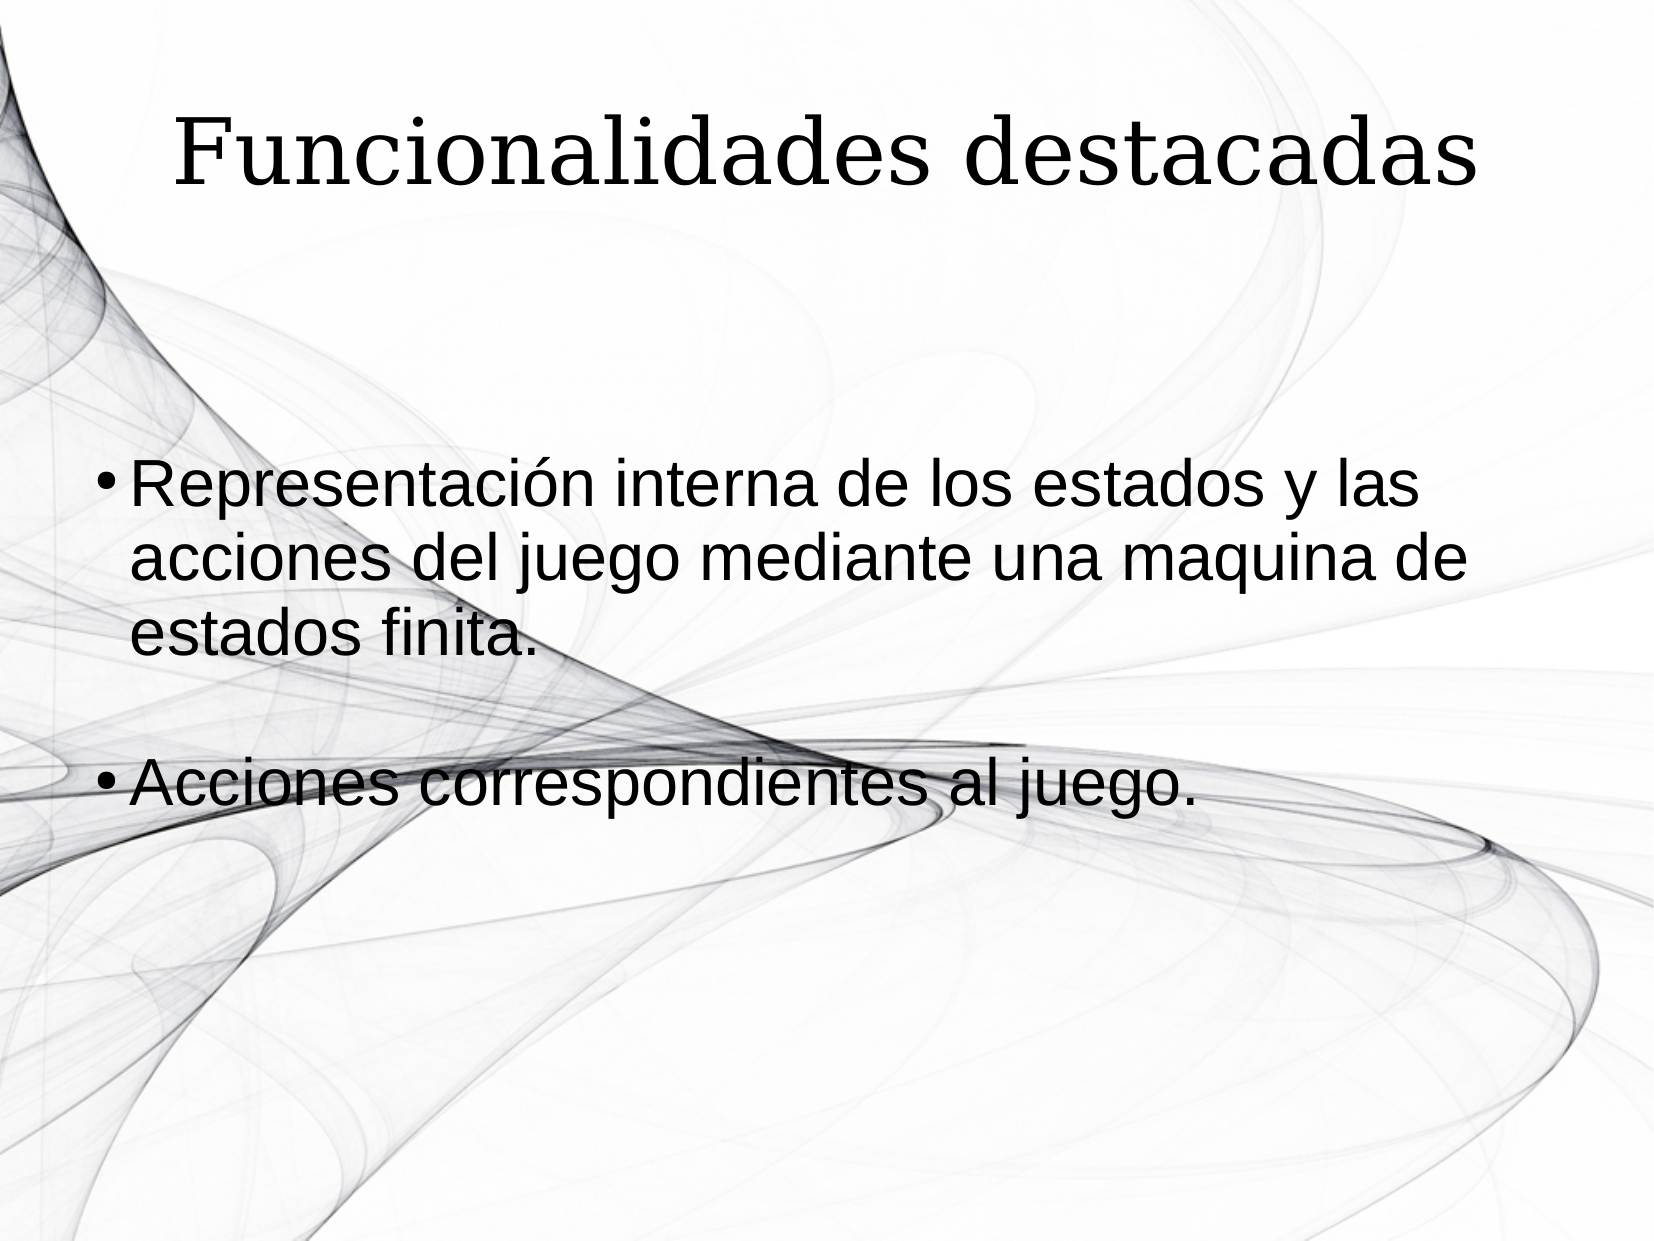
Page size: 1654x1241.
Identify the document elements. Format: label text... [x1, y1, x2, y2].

picture [0, 0, 1654, 1241]
subtitle Representación interna de los estados y las acciones del juego mediante una maquina de estados finita. Acciones correspondientes al juego. [94, 272, 1583, 993]
title Funcionalidades destacadas [82, 49, 1571, 257]
